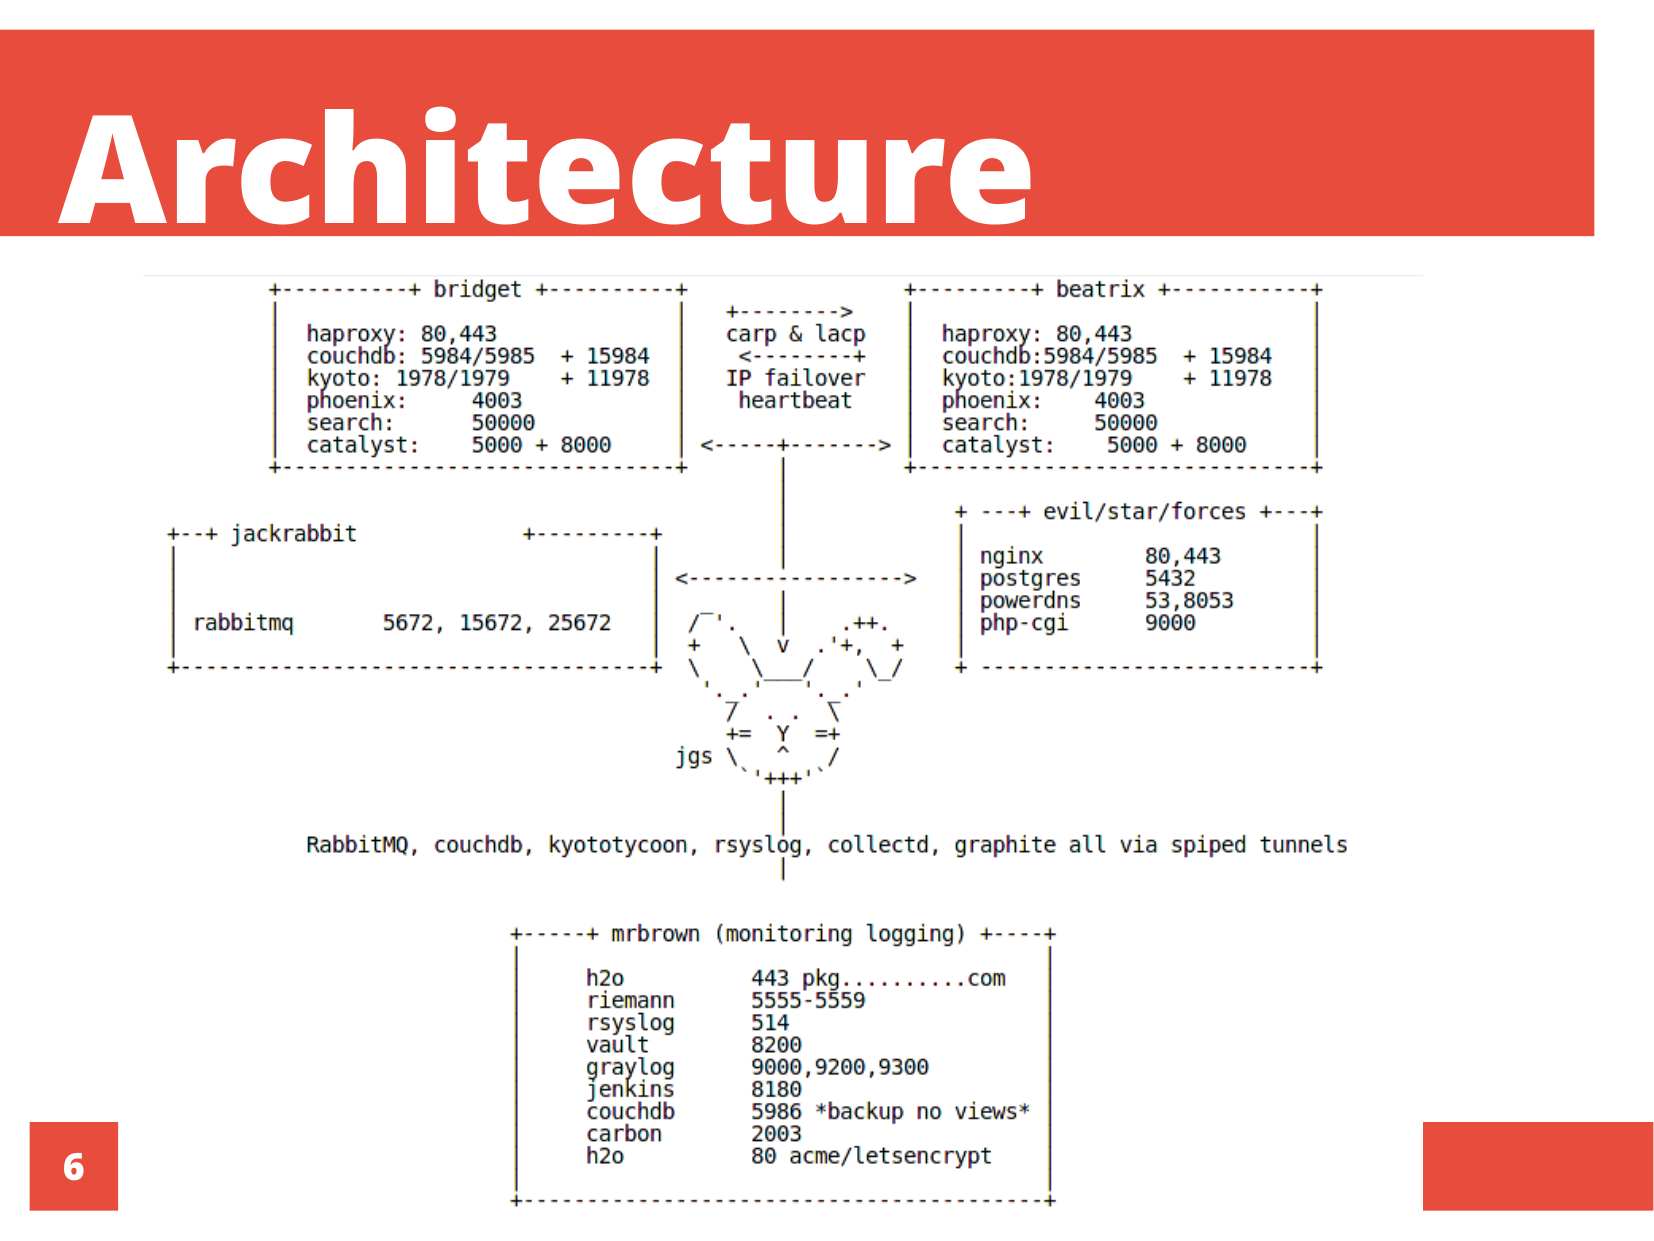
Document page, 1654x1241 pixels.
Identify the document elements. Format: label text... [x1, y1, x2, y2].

picture [143, 275, 1423, 1240]
title Architecture [59, 63, 1595, 211]
